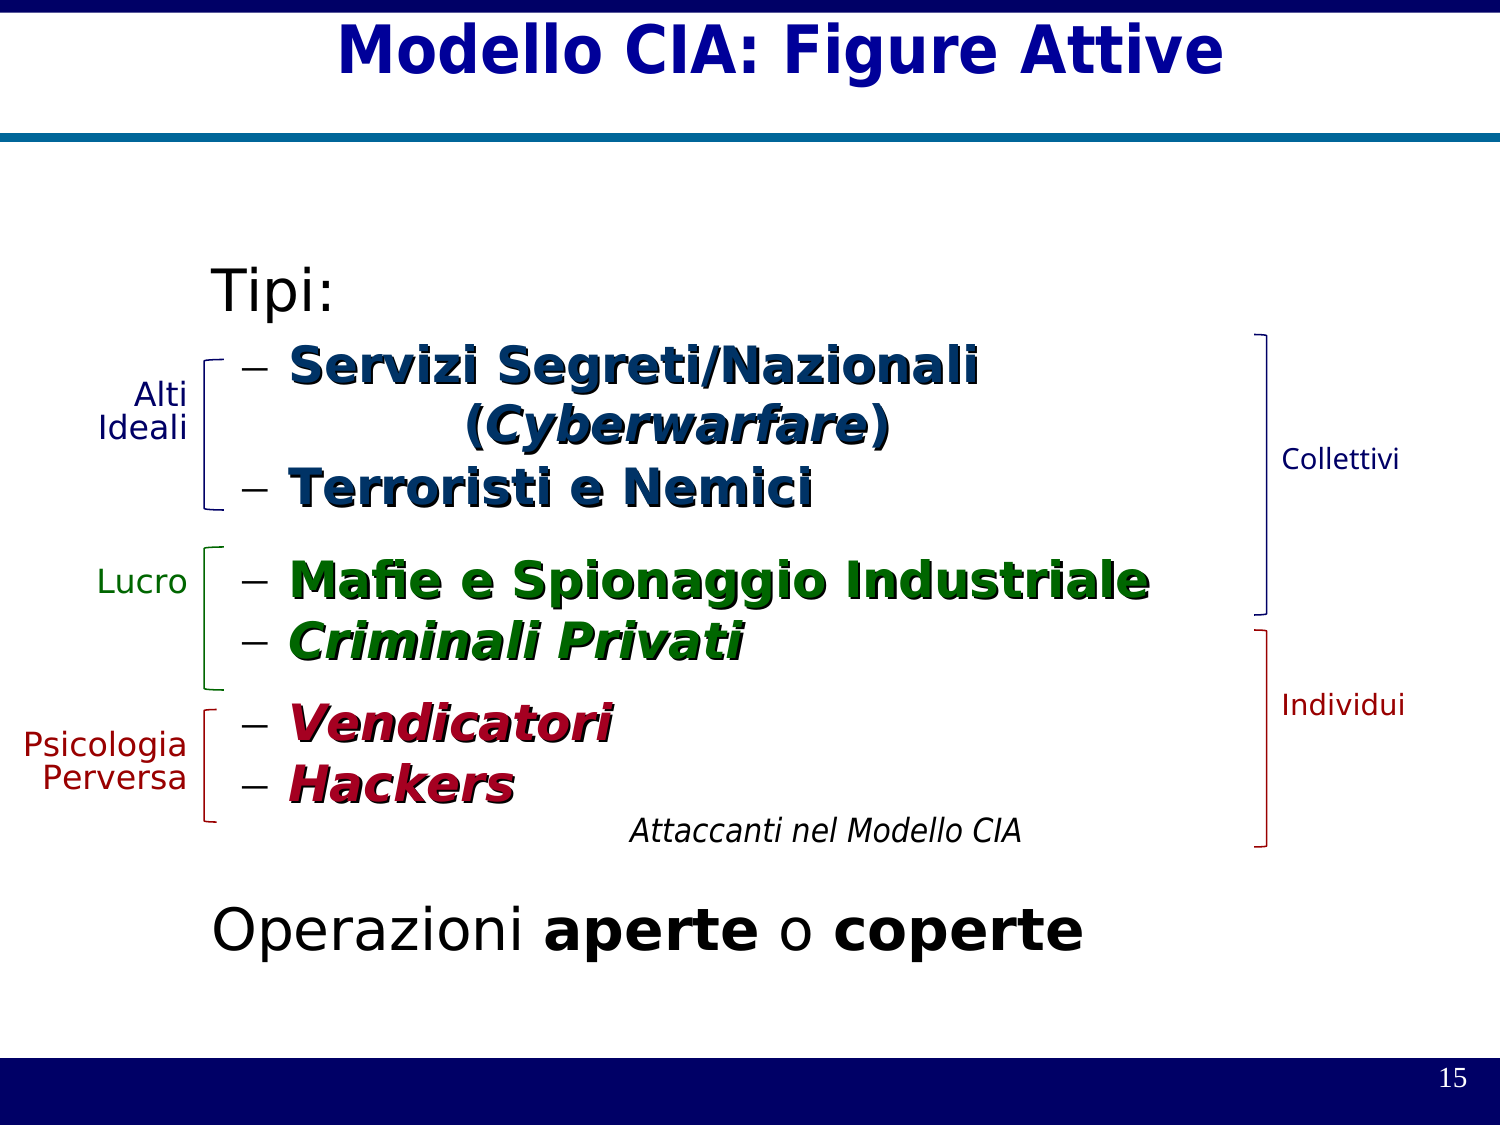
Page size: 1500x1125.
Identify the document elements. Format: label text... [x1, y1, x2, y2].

text_box Individui [1266, 684, 1408, 735]
text_box Tipi: Servizi Segreti/Nazionali (Cyberwarfare) Terroristi e Nemici Mafie e Spionaggio Industriale Criminali Privati Vendicatori Hackers Operazioni aperte o coperte [141, 259, 1491, 1020]
text_box Lucro [91, 559, 203, 615]
text_box Attaccanti nel Modello CIA [630, 816, 1024, 856]
text_box Collettivi [1266, 434, 1407, 485]
text_box Psicologia Perversa [28, 721, 203, 818]
title Modello CIA: Figure Attive [159, 7, 1424, 101]
text_box Alti Ideali [91, 371, 203, 468]
